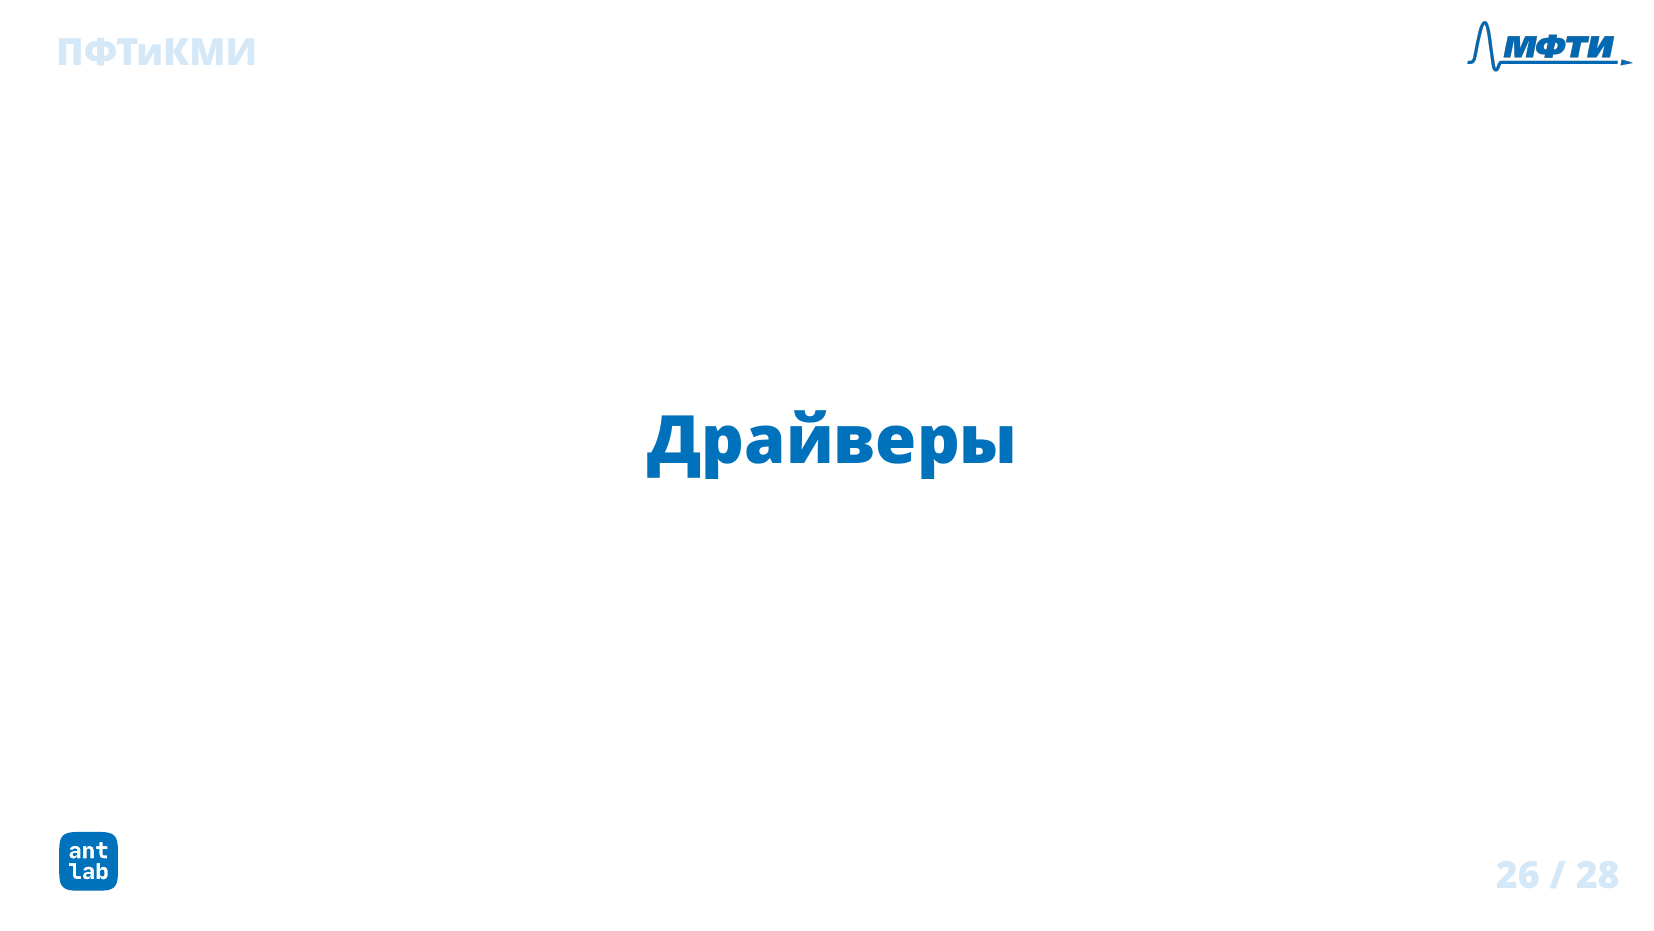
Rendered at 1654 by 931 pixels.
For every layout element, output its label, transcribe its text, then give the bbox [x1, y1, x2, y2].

title Драйверы [88, 342, 1577, 532]
picture [1446, 0, 1654, 93]
